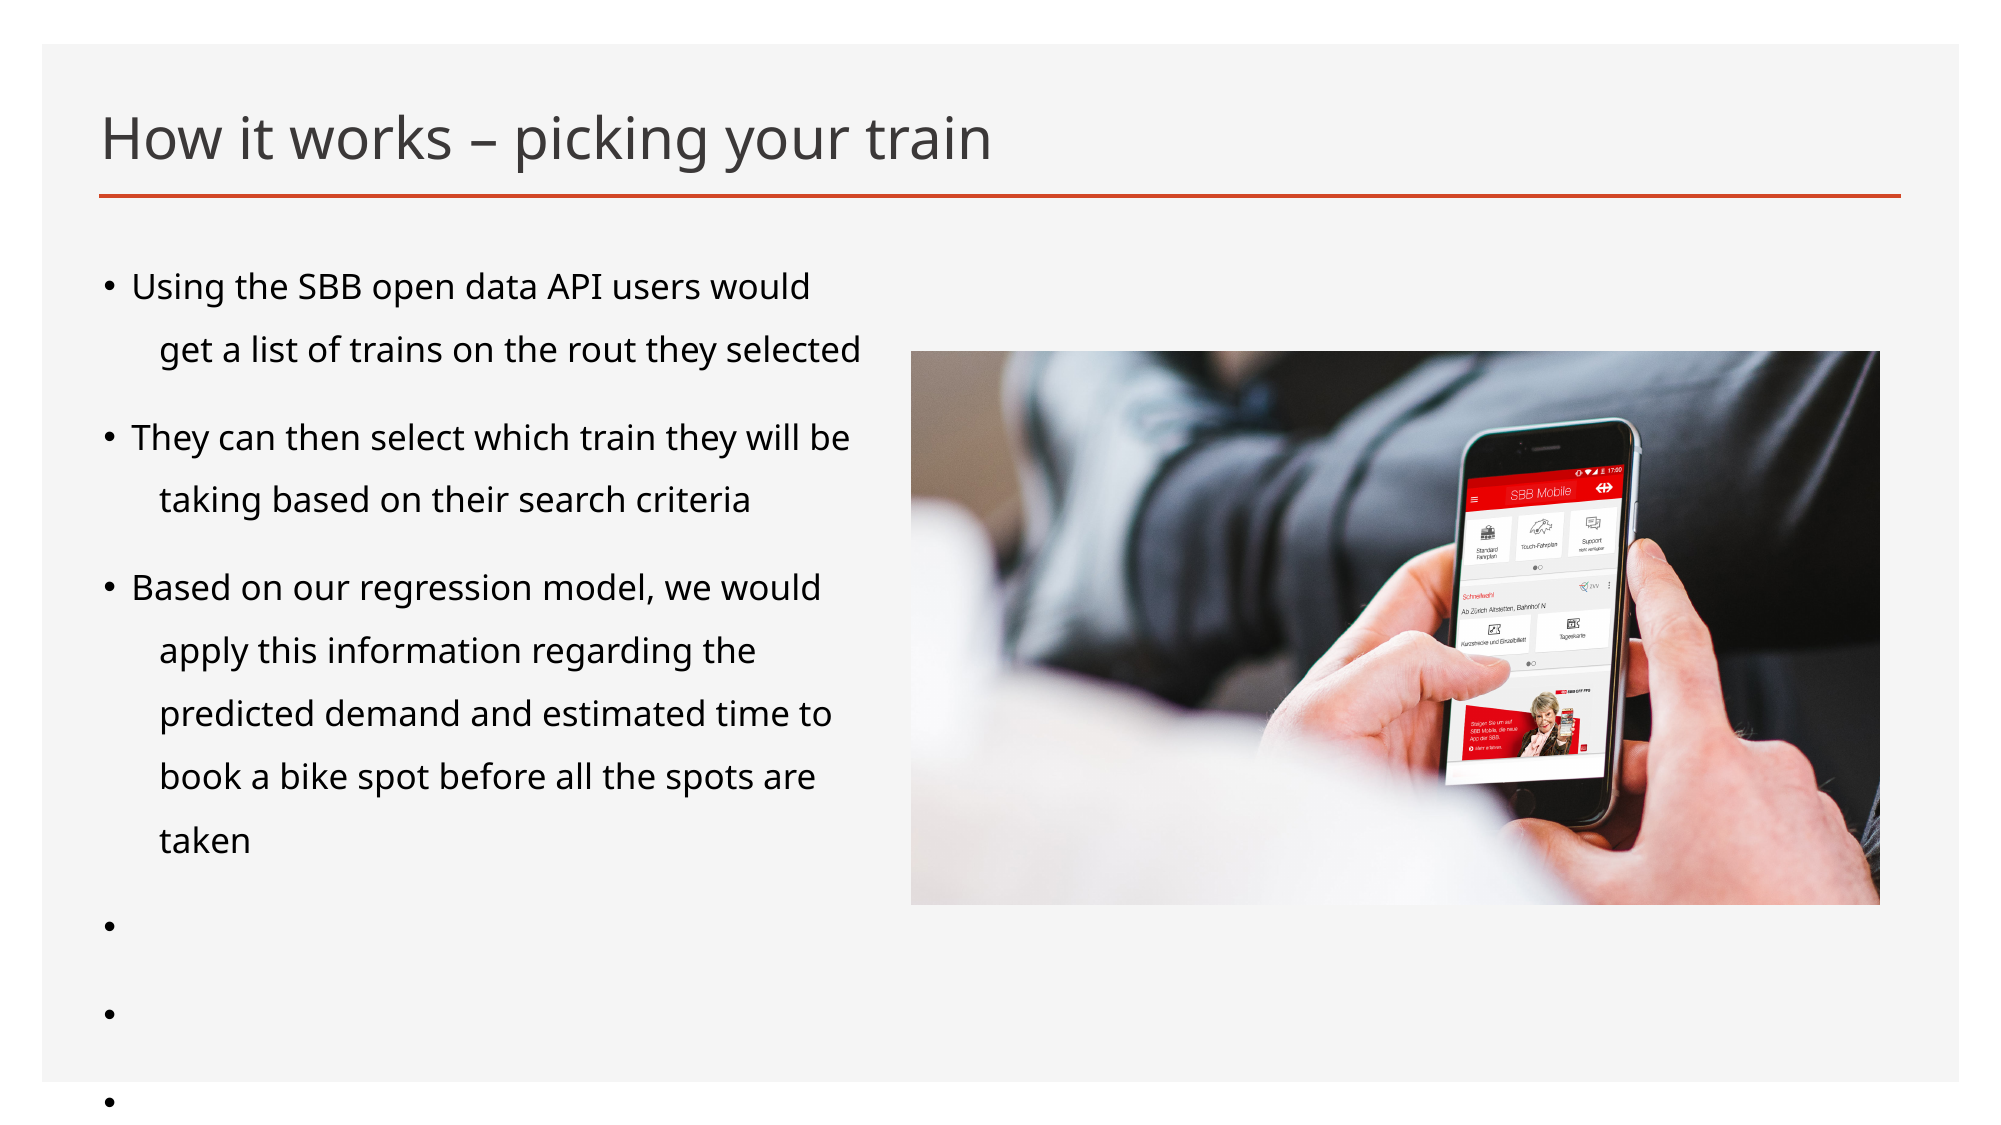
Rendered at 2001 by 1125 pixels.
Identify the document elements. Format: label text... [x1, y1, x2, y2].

title How it works – picking your train [85, 73, 1214, 179]
list Using the SBB open data API users would get a list of trains on the rout they selected They can then select which train they will be taking based on their search criteria Based on our regression model, we would apply this information regarding the predicted demand and estimated time to book a bike spot before all the spots are taken [88, 235, 886, 889]
picture [911, 351, 1880, 905]
